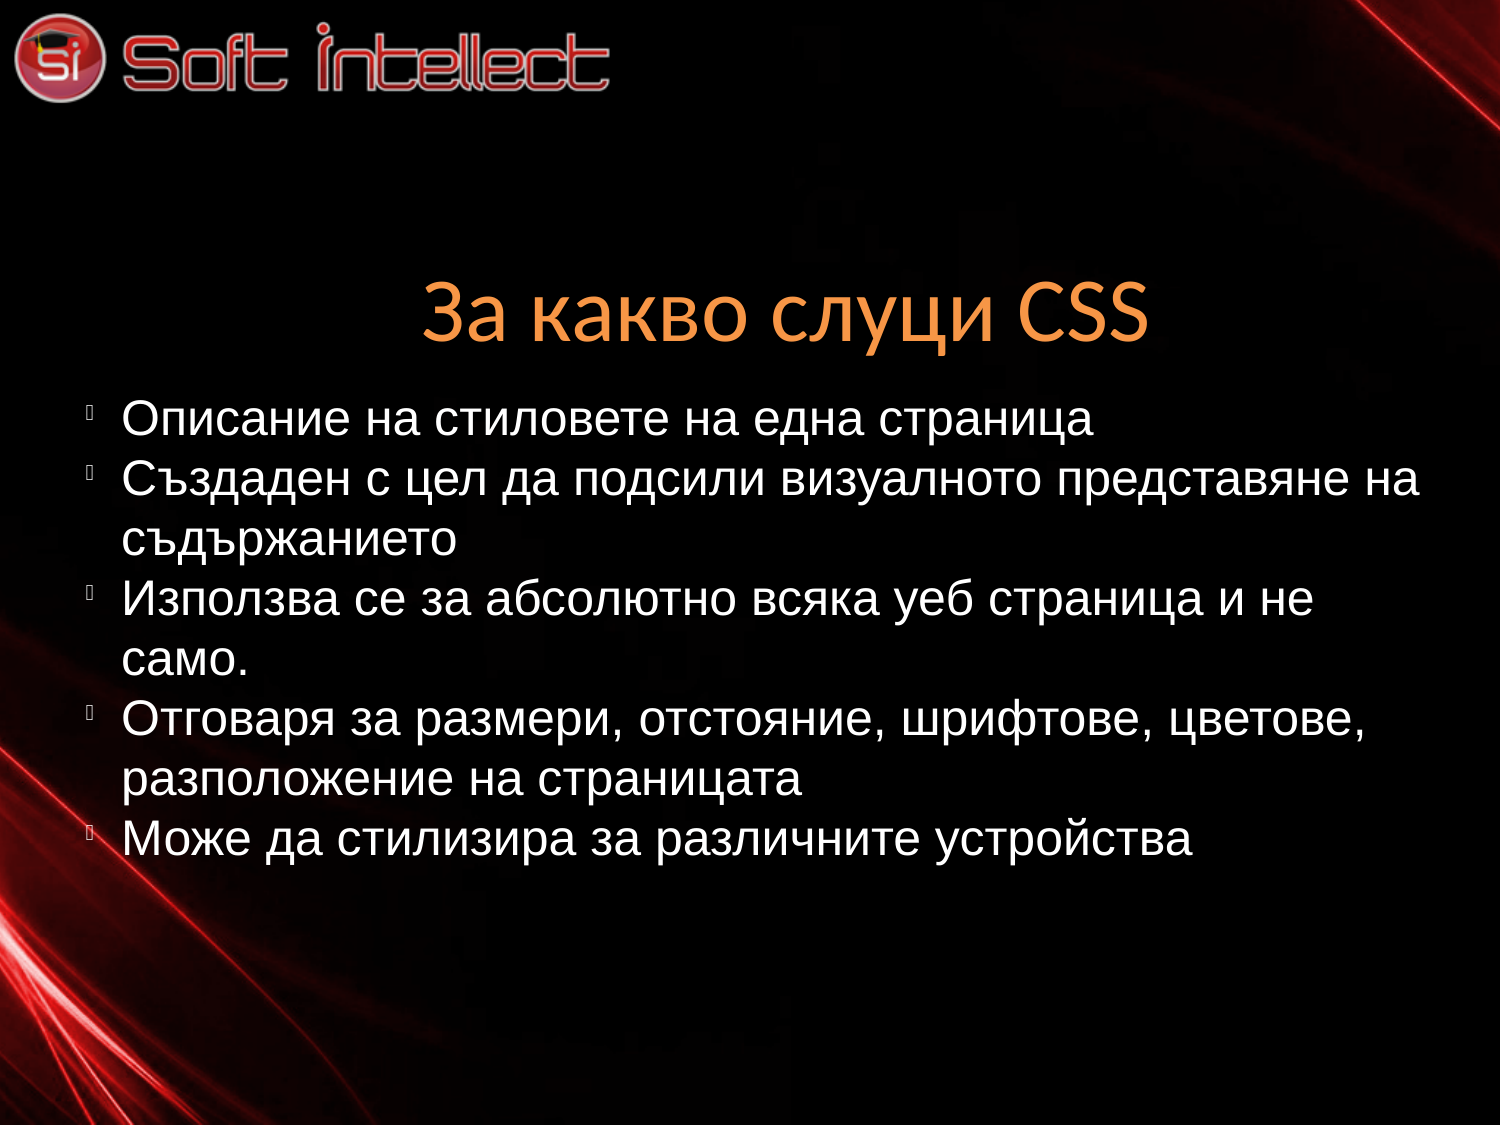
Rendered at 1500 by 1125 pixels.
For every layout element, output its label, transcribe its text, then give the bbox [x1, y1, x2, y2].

text_box За какво слуци CSS [149, 184, 1424, 378]
picture [0, 0, 1500, 1125]
text_box Описание на стиловете на една страница Създаден с цел да подсили визуалното представяне на съдържанието Използва се за абсолютно всяка уеб страница и не само. Отговаря за размери, отстояние, шрифтове, цветове, разположение на страницата Може да стилизира за различните устройства [70, 378, 1471, 1125]
